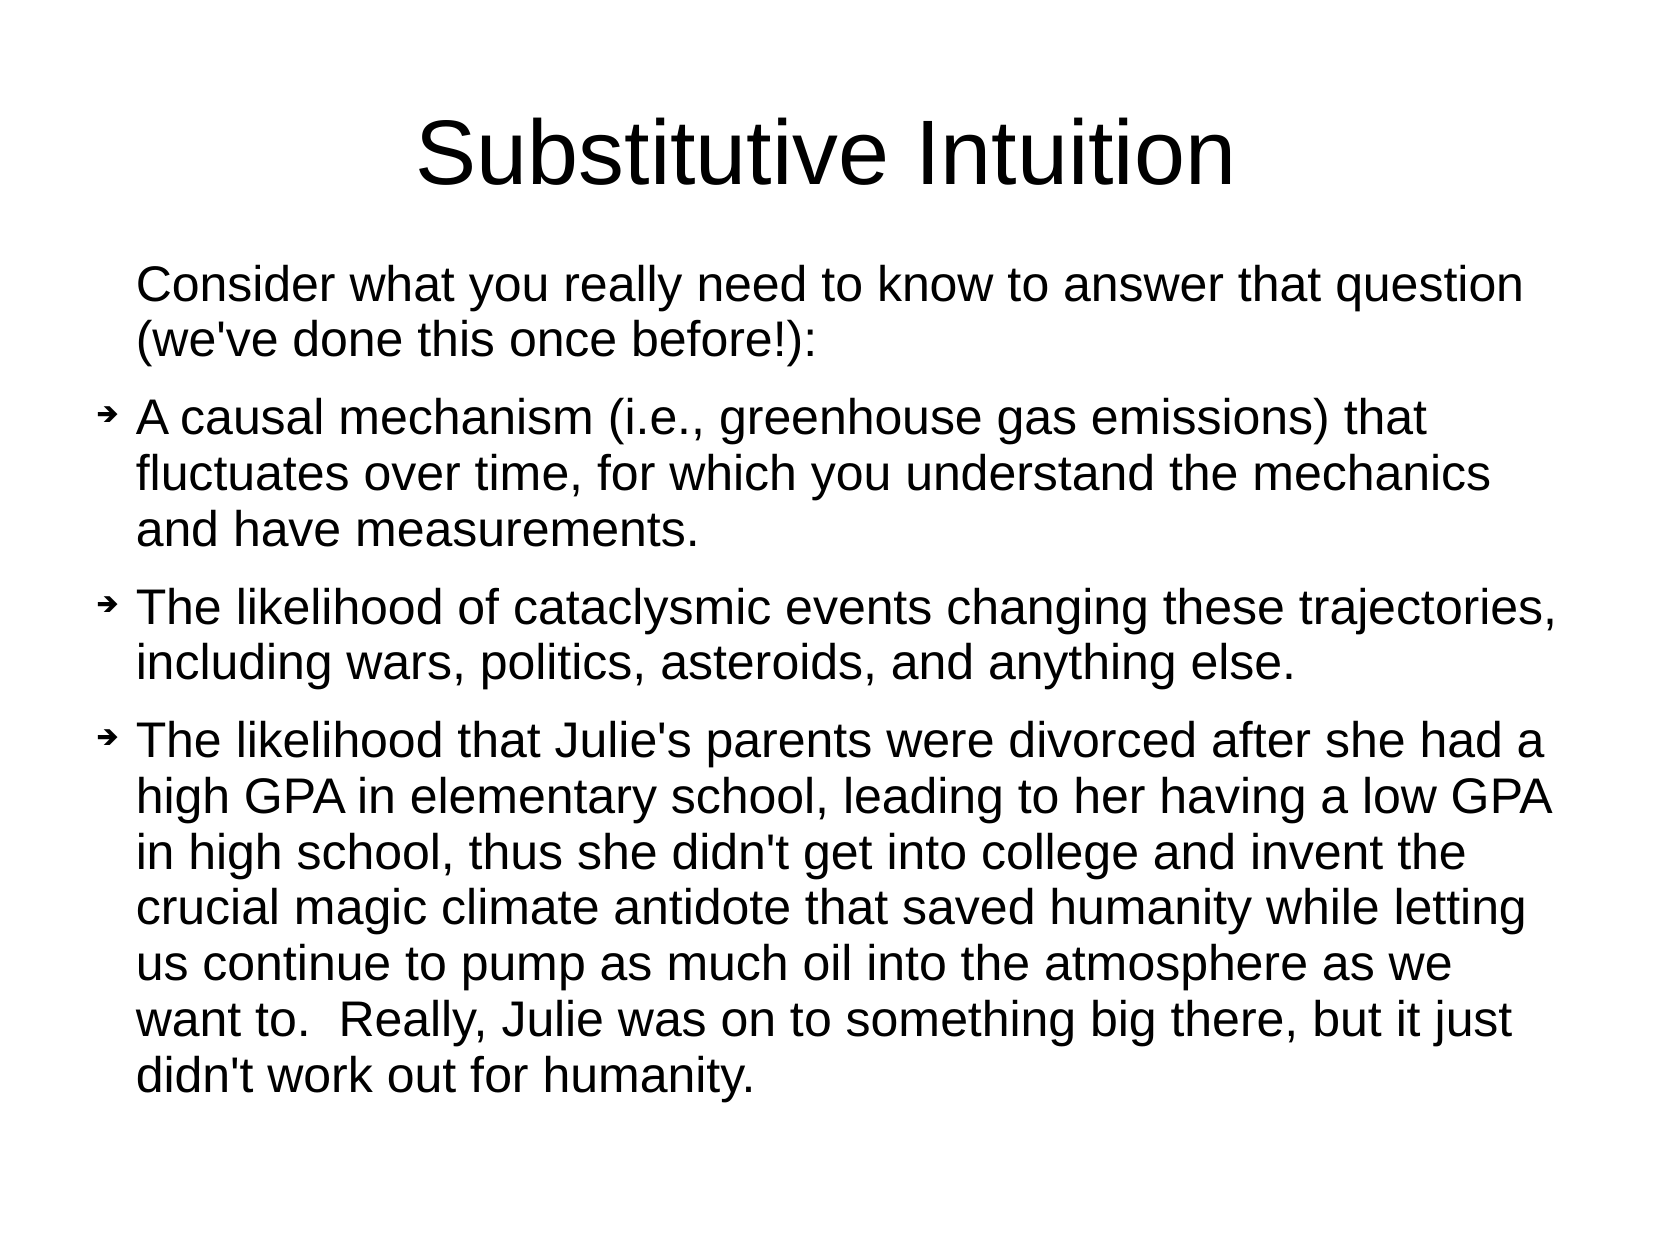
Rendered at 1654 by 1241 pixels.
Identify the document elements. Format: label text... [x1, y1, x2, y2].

title Substitutive Intuition [82, 49, 1571, 255]
list Consider what you really need to know to answer that question (we've done this once before!): A causal mechanism (i.e., greenhouse gas emissions) that fluctuates over time, for which you understand the mechanics and have measurements. The likelihood of cataclysmic events changing these trajectories, including wars, politics, asteroids, and anything else. The likelihood that Julie's parents were divorced after she had a high GPA in elementary school, leading to her having a low GPA in high school, thus she didn't get into college and invent the crucial magic climate antidote that saved humanity while letting us continue to pump as much oil into the atmosphere as we want to. Really, Julie was on to something big there, but it just didn't work out for humanity. [82, 255, 1571, 1156]
